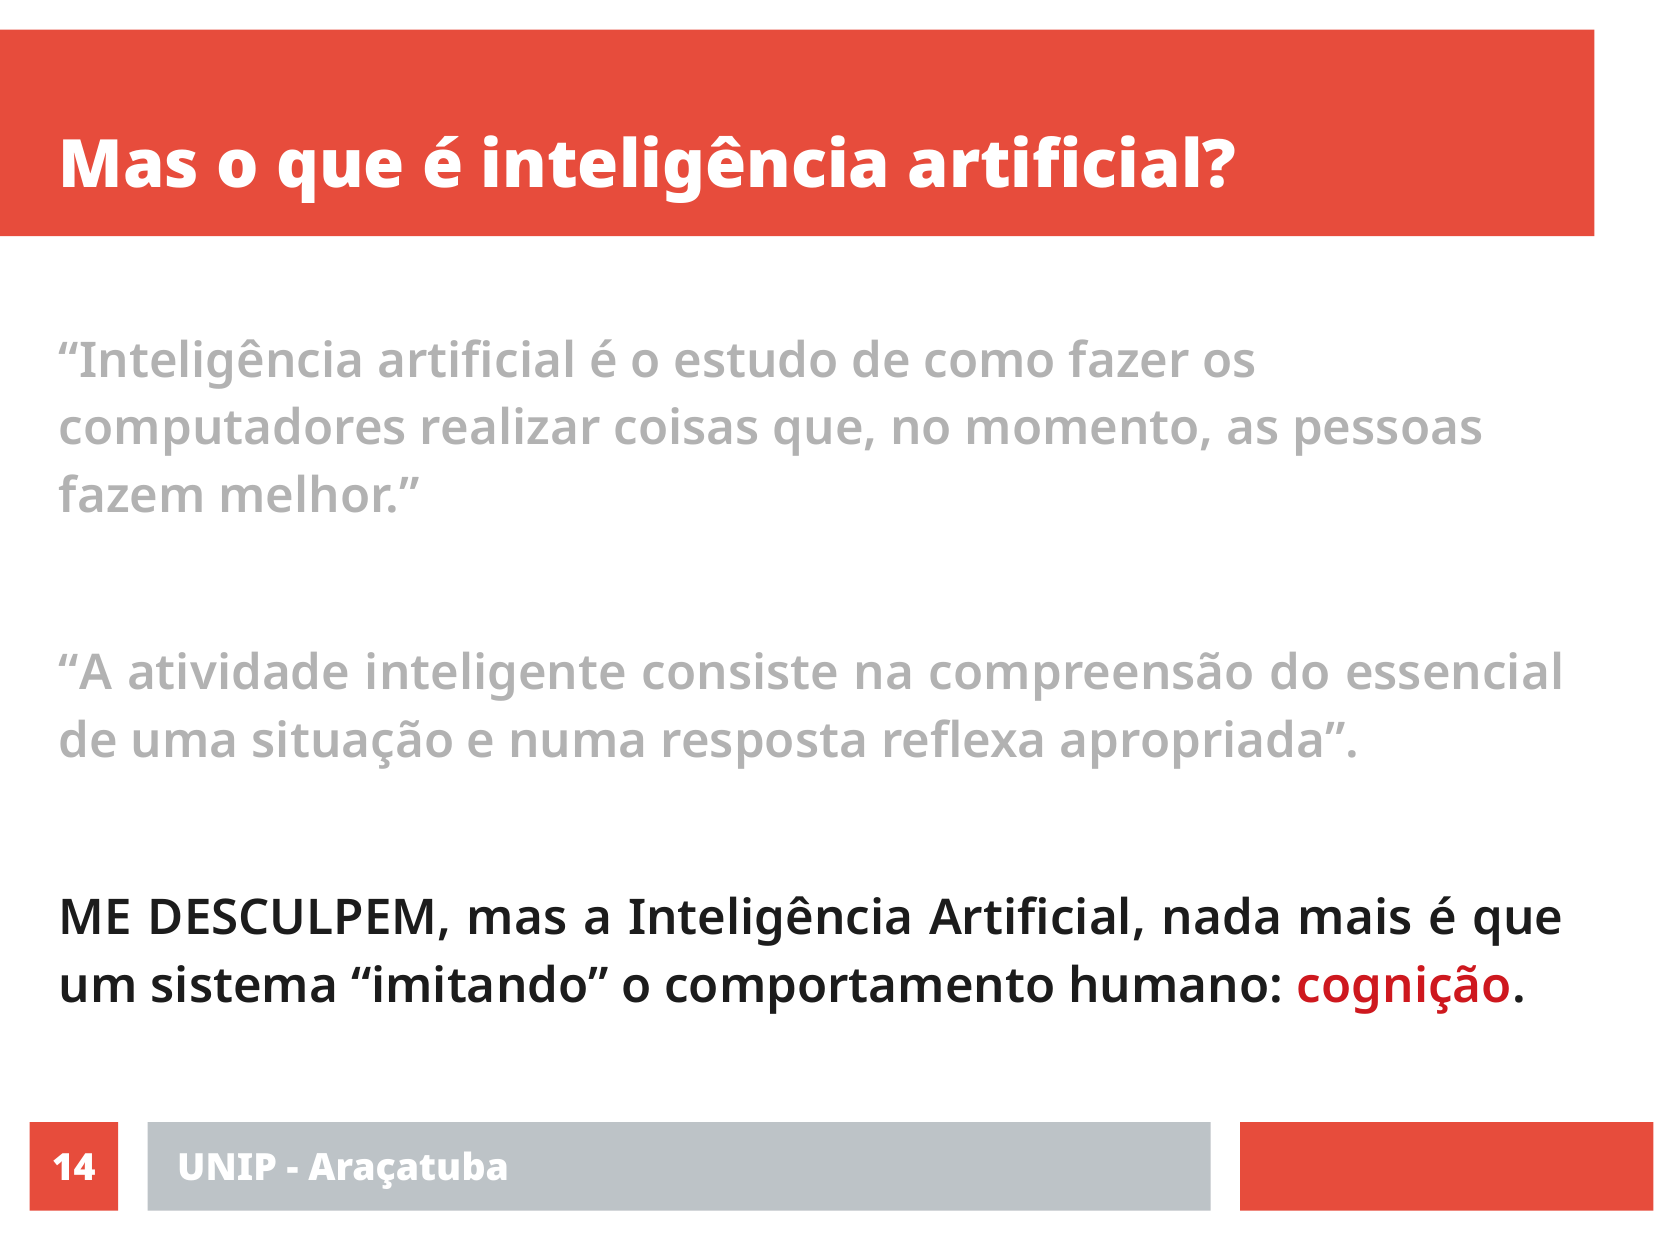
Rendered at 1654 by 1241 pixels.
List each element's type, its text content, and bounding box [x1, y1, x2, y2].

list “Inteligência artificial é o estudo de como fazer os computadores realizar coisas que, no momento, as pessoas fazem melhor.” “A atividade inteligente consiste na compreensão do essencial de uma situação e numa resposta reflexa apropriada”. ME DESCULPEM, mas a Inteligência Artificial, nada mais é que um sistema “imitando” o comportamento humano: cognição. [59, 324, 1565, 1093]
title Mas o que é inteligência artificial? [59, 59, 1595, 207]
